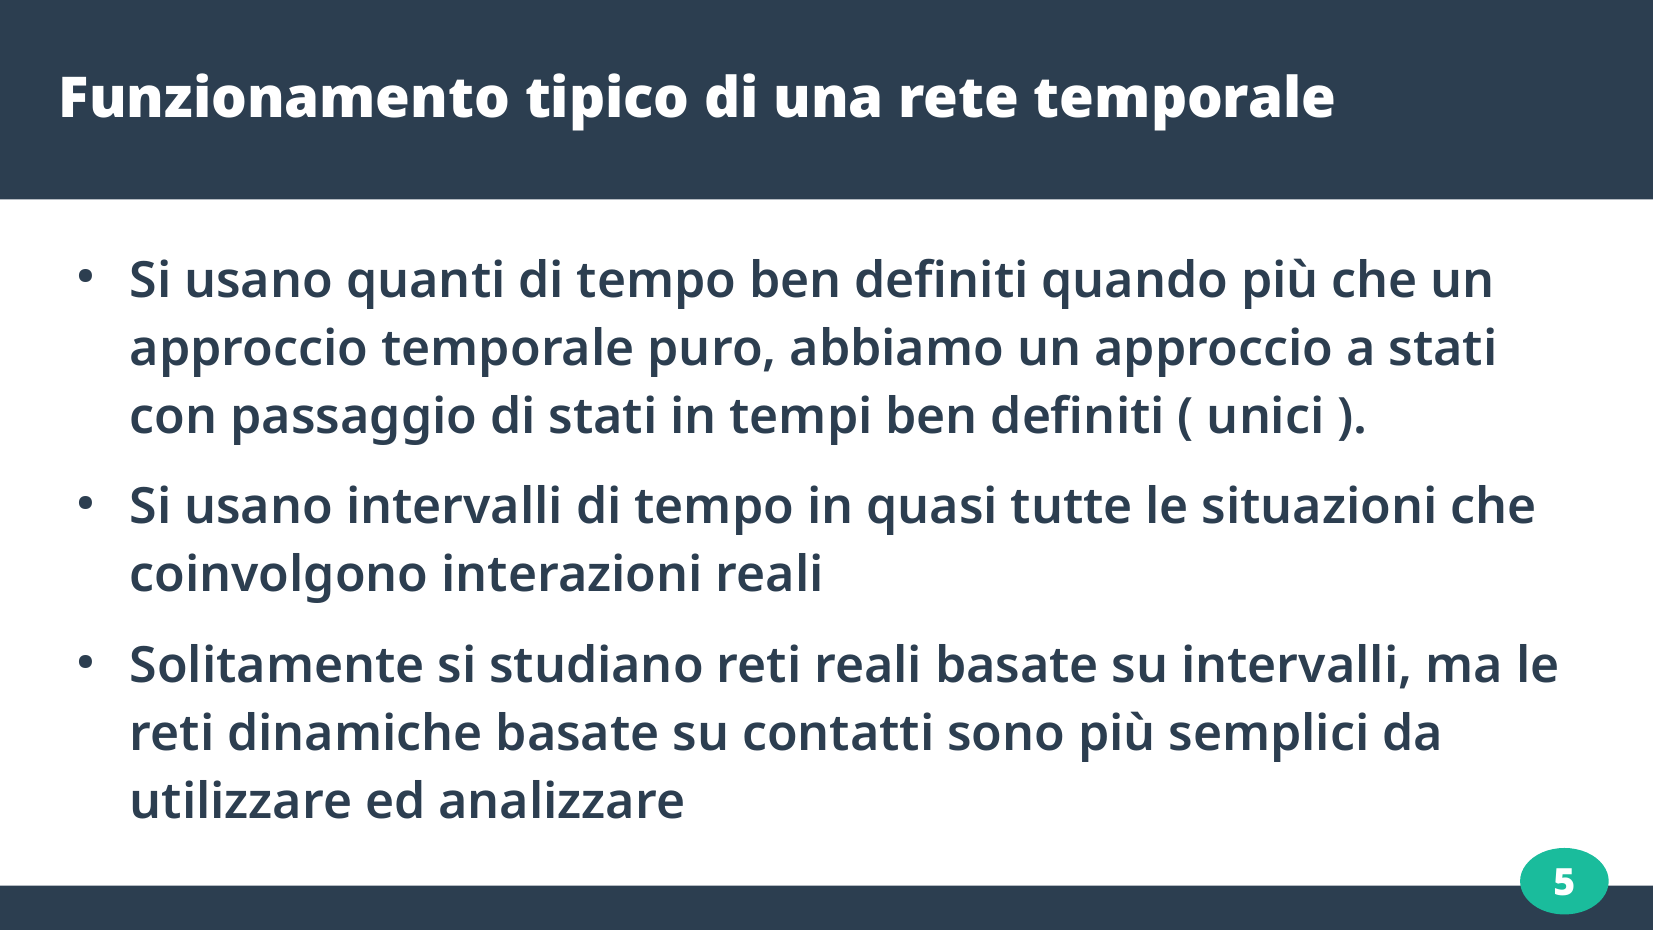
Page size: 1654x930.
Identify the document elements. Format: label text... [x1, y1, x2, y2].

title Funzionamento tipico di una rete temporale [58, 36, 1594, 155]
list Si usano quanti di tempo ben definiti quando più che un approccio temporale puro, abbiamo un approccio a stati con passaggio di stati in tempi ben definiti ( unici ). Si usano intervalli di tempo in quasi tutte le situazioni che coinvolgono interazioni reali Solitamente si studiano reti reali basate su intervalli, ma le reti dinamiche basate su contatti sono più semplici da utilizzare ed analizzare [58, 243, 1594, 864]
